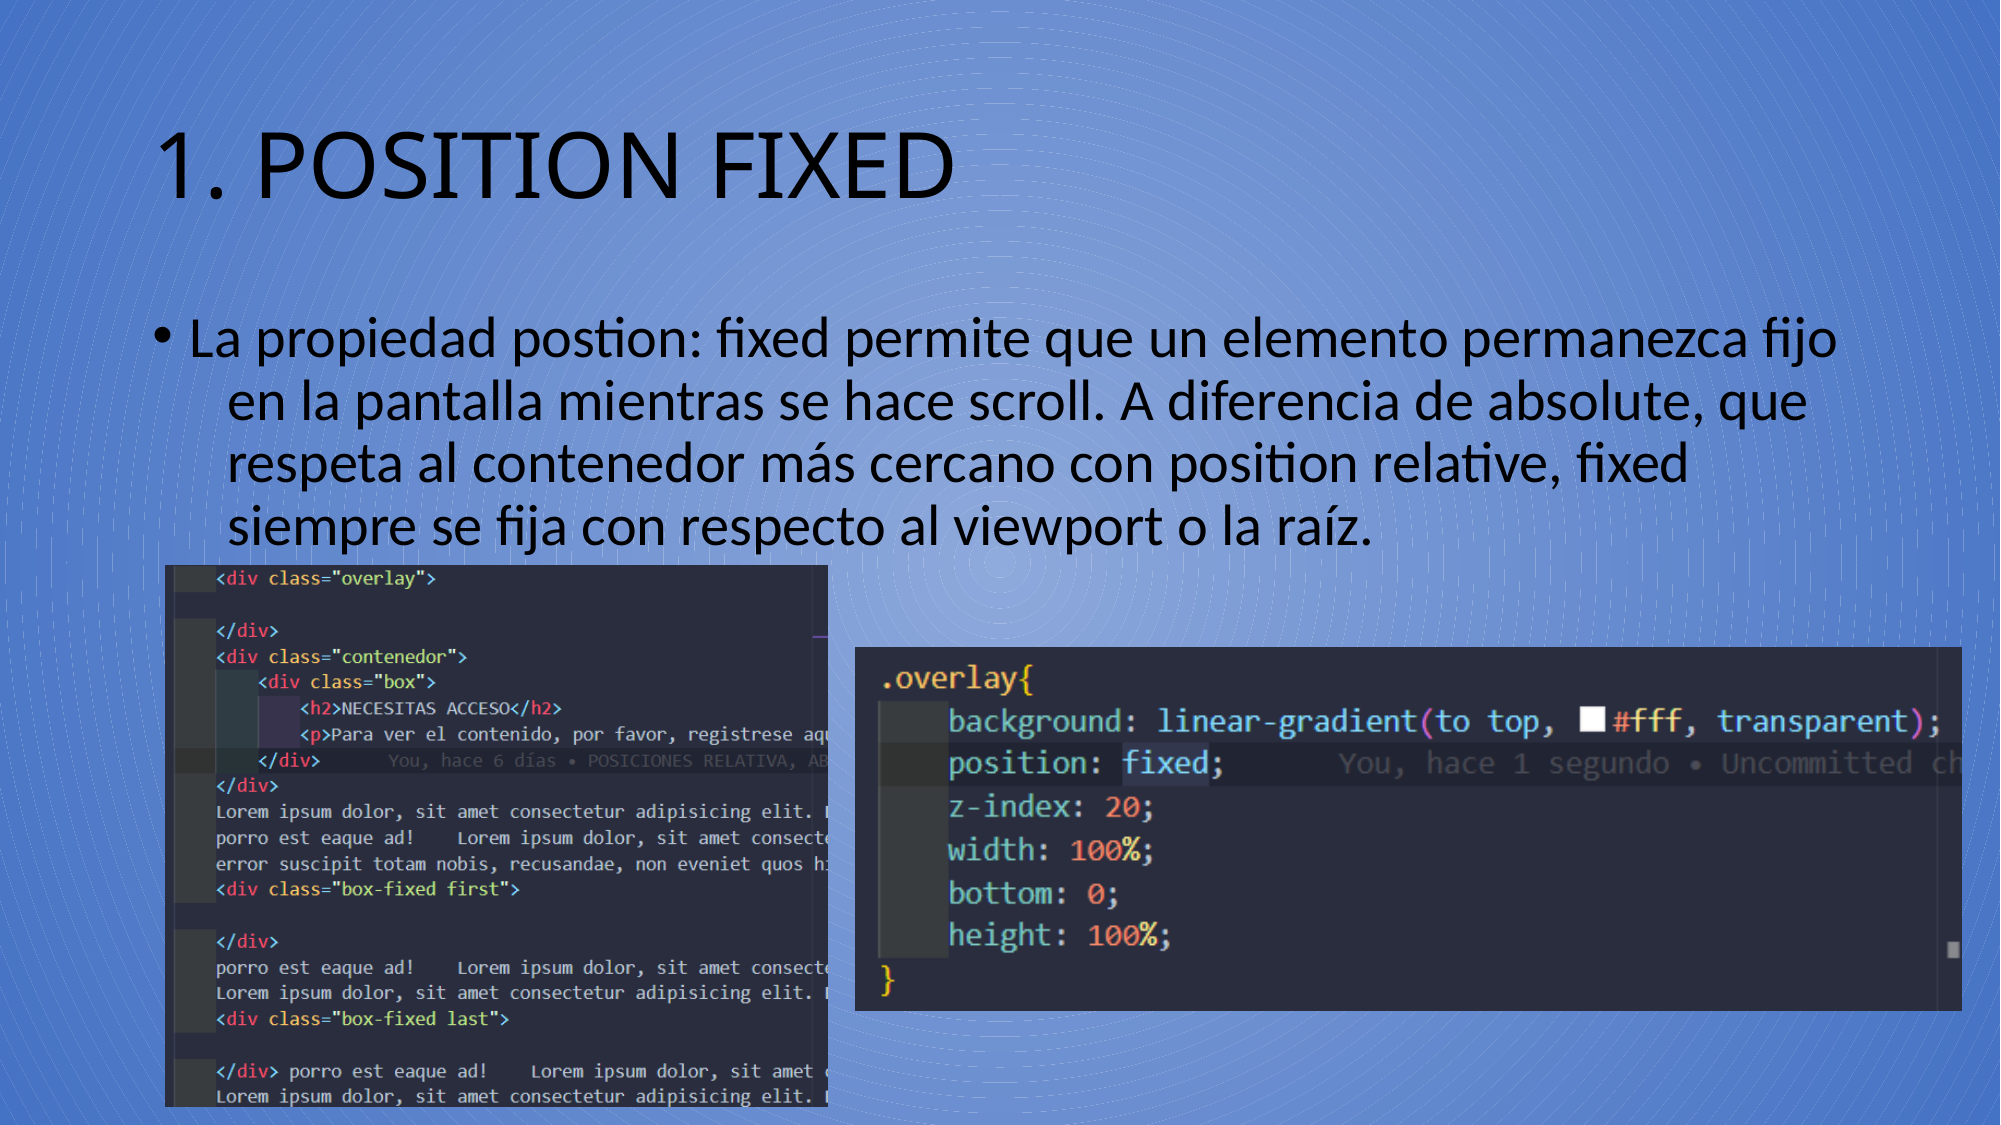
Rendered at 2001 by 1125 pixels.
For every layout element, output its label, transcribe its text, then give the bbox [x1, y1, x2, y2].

title 1. POSITION FIXED [137, 59, 1863, 278]
picture [855, 647, 1962, 1012]
list La propiedad postion: fixed permite que un elemento permanezca fijo en la pantalla mientras se hace scroll. A diferencia de absolute, que respeta al contenedor más cercano con position relative, fixed siempre se fija con respecto al viewport o la raíz. [137, 299, 1863, 1014]
picture [165, 565, 828, 1107]
